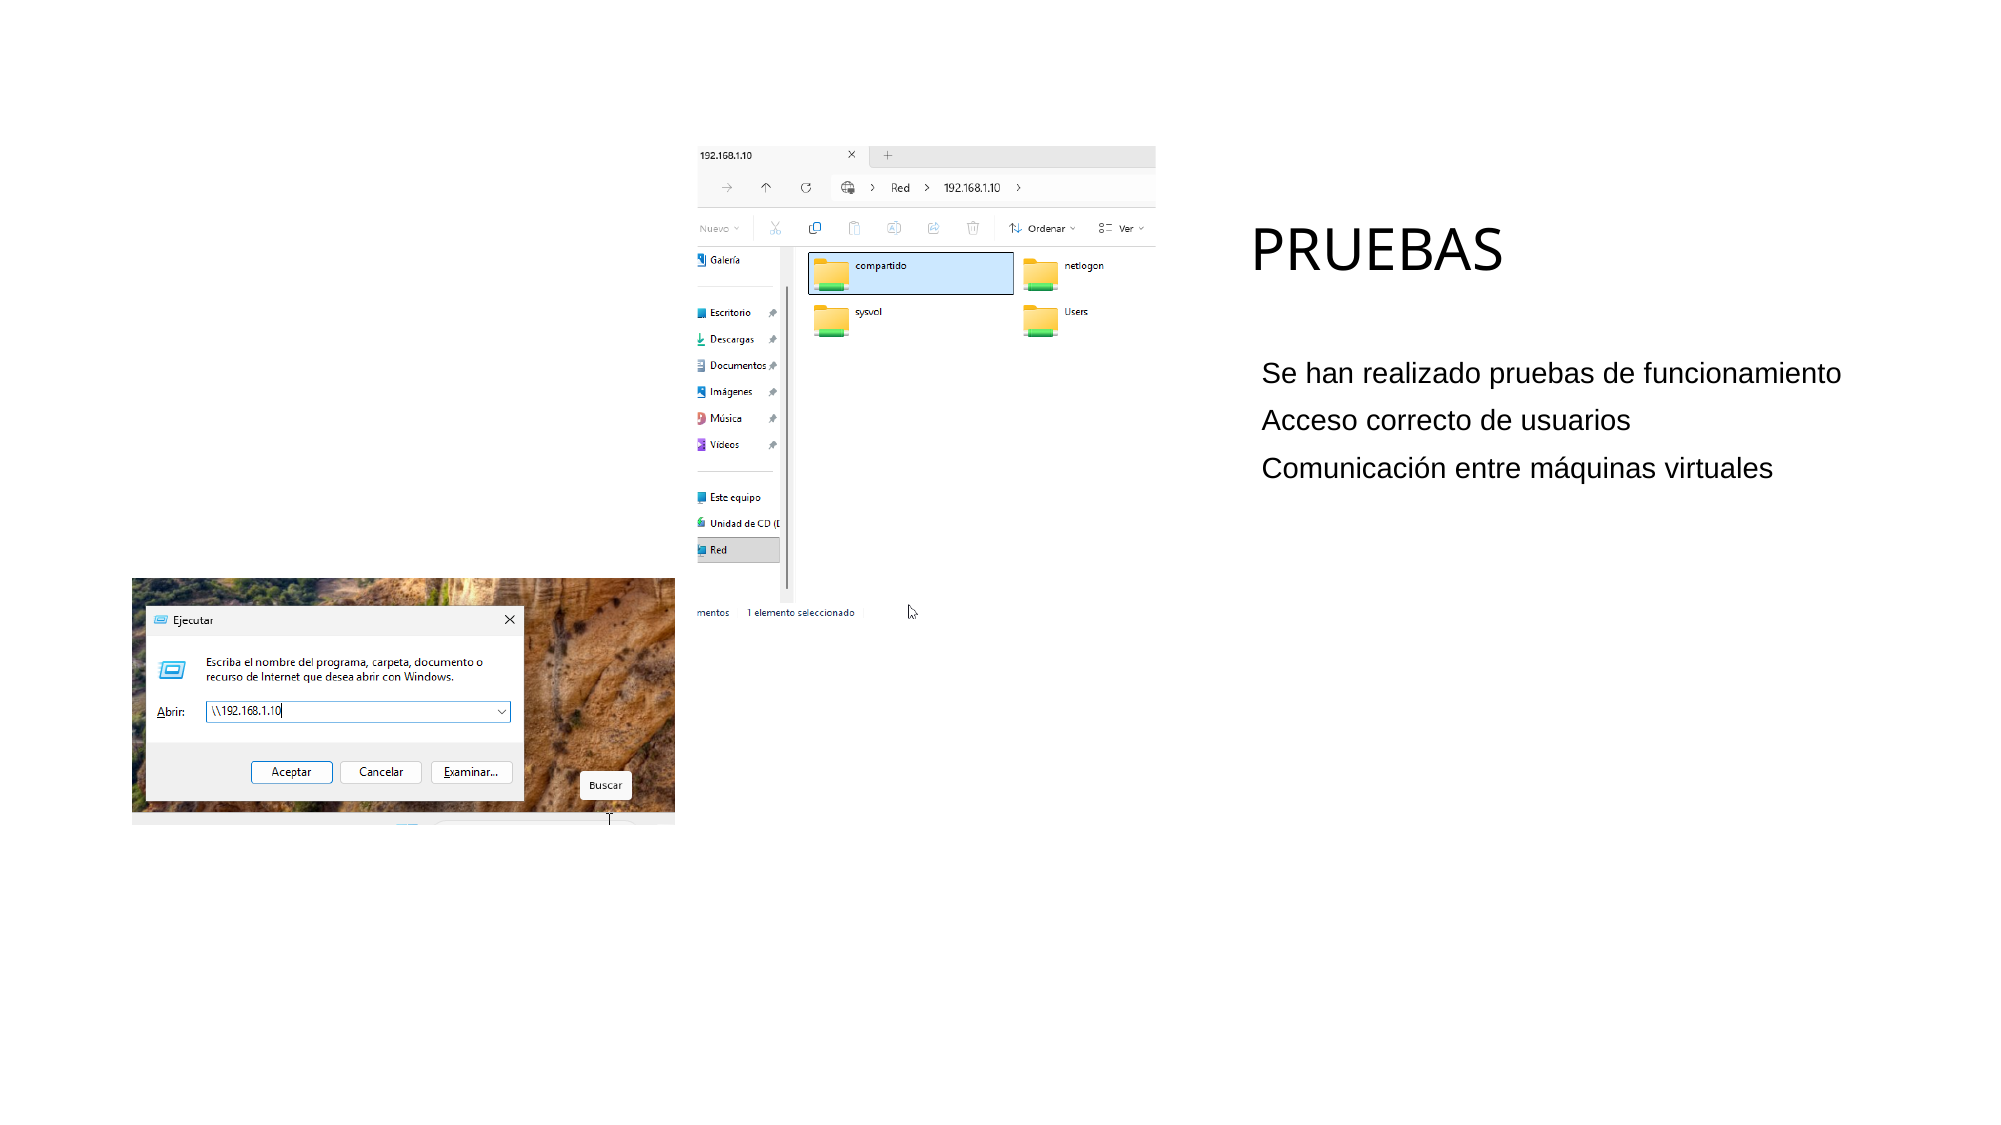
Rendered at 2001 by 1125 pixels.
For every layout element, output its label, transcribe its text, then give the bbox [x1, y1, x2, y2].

title PRUEBAS [1235, 101, 1813, 290]
picture [132, 578, 675, 825]
list Se han realizado pruebas de funcionamiento Acceso correcto de usuarios Comunicación entre máquinas virtuales [1235, 298, 1871, 901]
picture [697, 146, 1156, 619]
